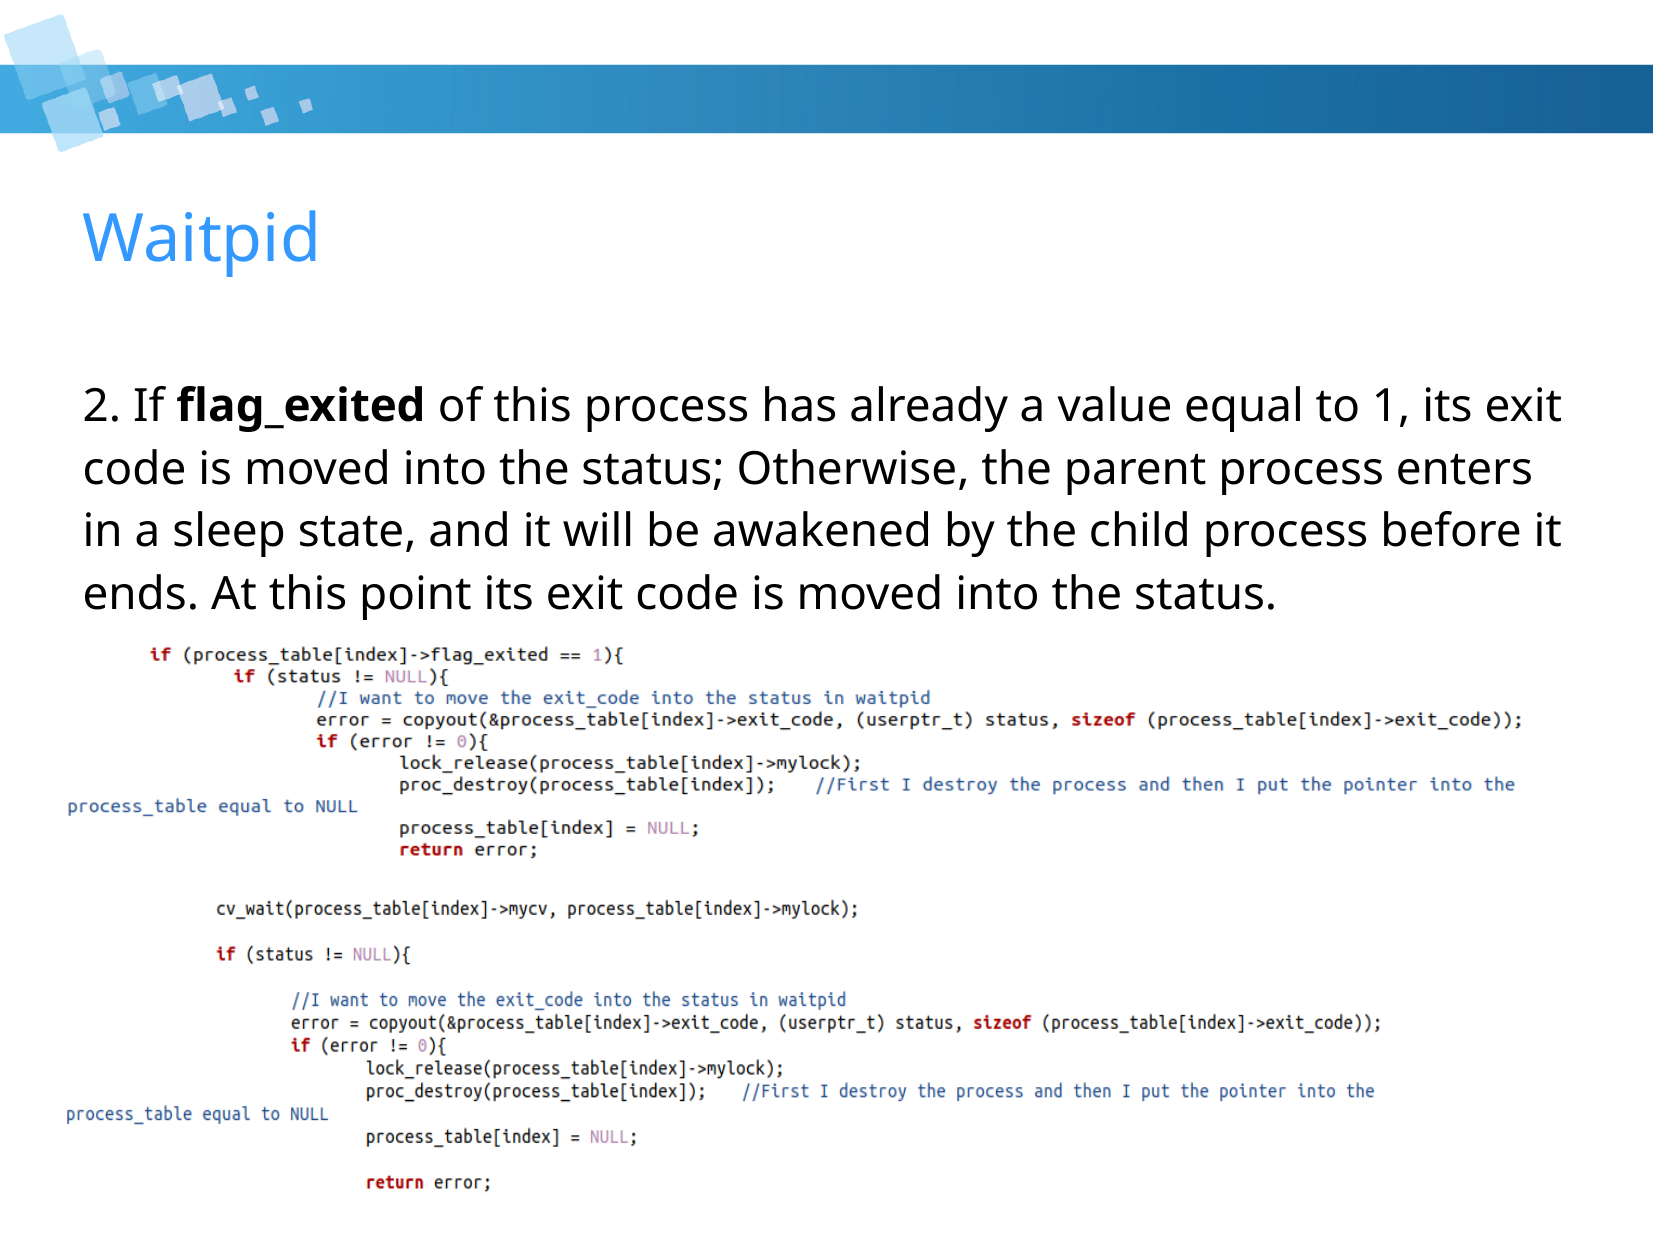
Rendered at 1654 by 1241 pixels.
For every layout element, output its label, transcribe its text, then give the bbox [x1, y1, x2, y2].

picture [0, 0, 1653, 1238]
list 2. If flag_exited of this process has already a value equal to 1, its exit code is moved into the status; Otherwise, the parent process enters in a sleep state, and it will be awakened by the child process before it ends. At this point its exit code is moved into the status. [82, 372, 1571, 1093]
title Waitpid [82, 132, 1571, 340]
